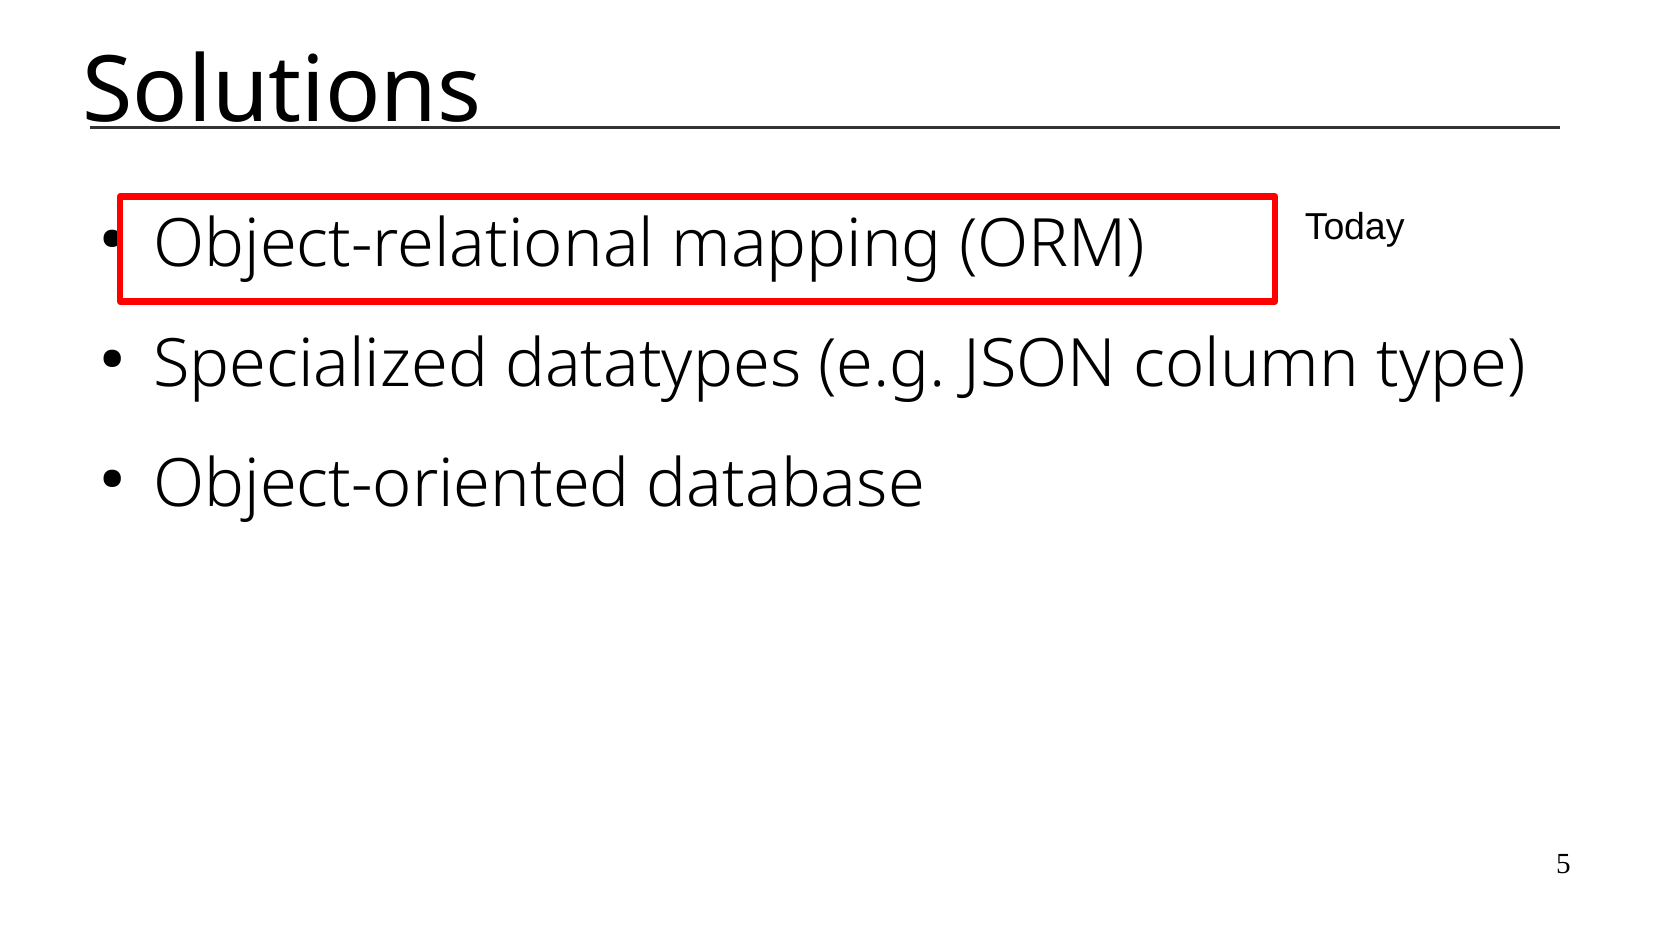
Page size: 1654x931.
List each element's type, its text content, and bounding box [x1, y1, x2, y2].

text_box Today [1290, 198, 1420, 256]
list Object-relational mapping (ORM) Specialized datatypes (e.g. JSON column type) Object-oriented database [82, 195, 1571, 811]
title Solutions [82, 32, 1571, 140]
list Object-relational mapping (ORM) Specialized datatypes (e.g. JSON column type) Object-oriented database [123, 200, 1272, 298]
